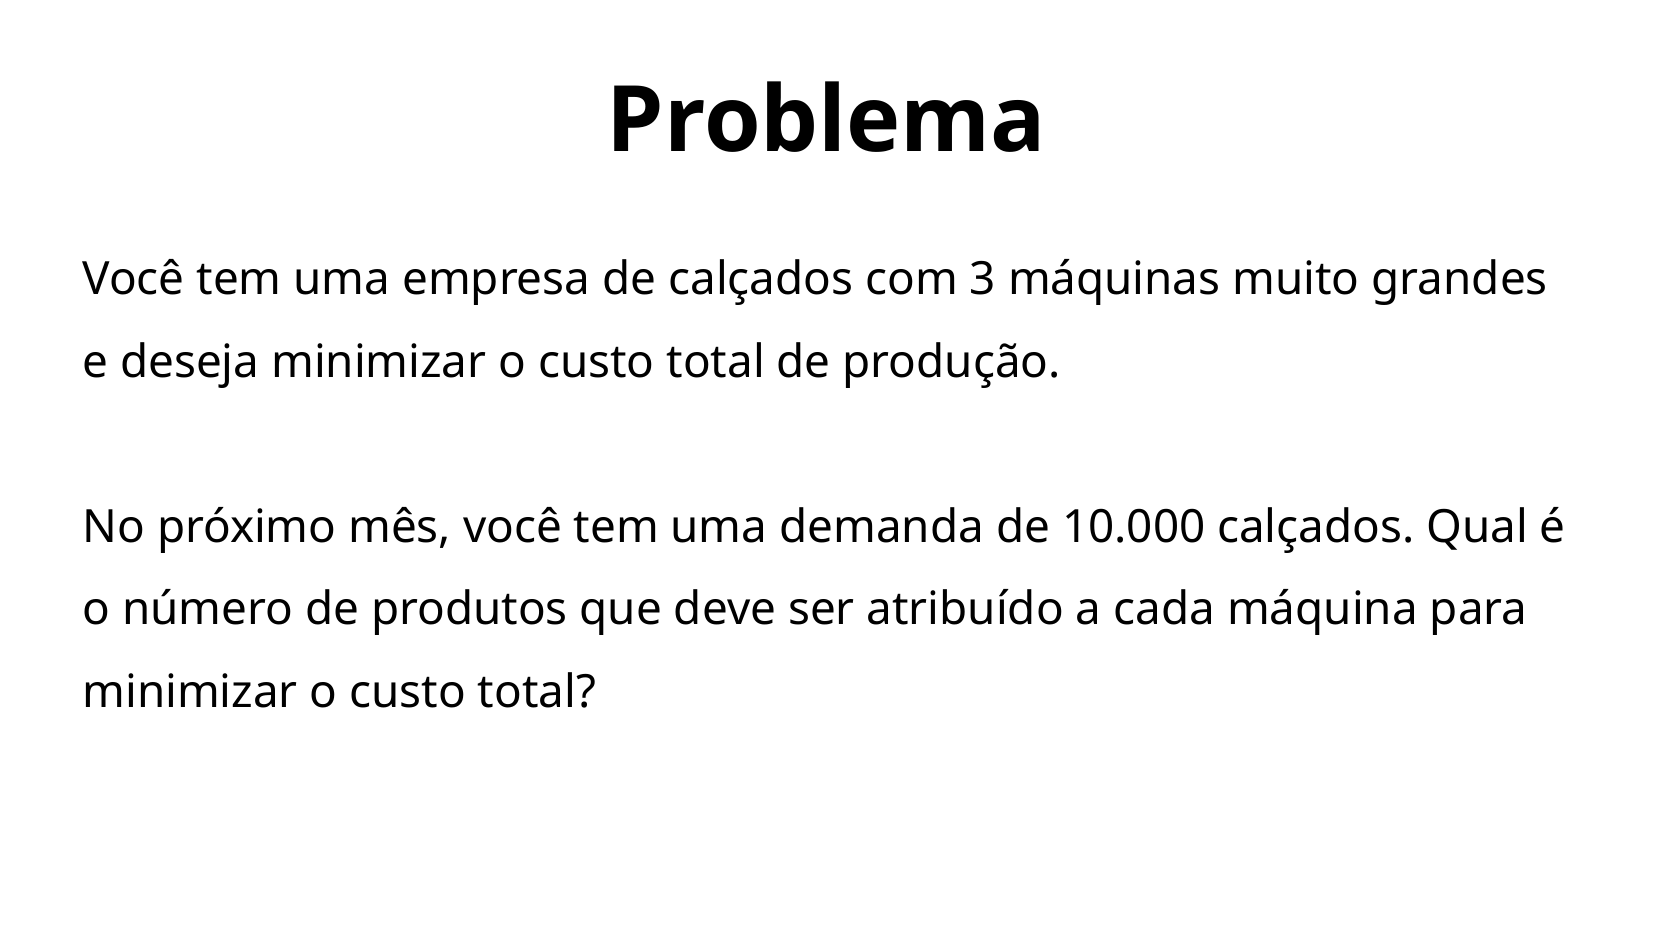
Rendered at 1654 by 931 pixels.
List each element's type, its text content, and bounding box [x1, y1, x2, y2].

text_box Você tem uma empresa de calçados com 3 máquinas muito grandes e deseja minimizar o custo total de produção. No próximo mês, você tem uma demanda de 10.000 calçados. Qual é o número de produtos que deve ser atribuído a cada máquina para minimizar o custo total? [82, 221, 1571, 762]
text_box Problema [82, 37, 1571, 193]
